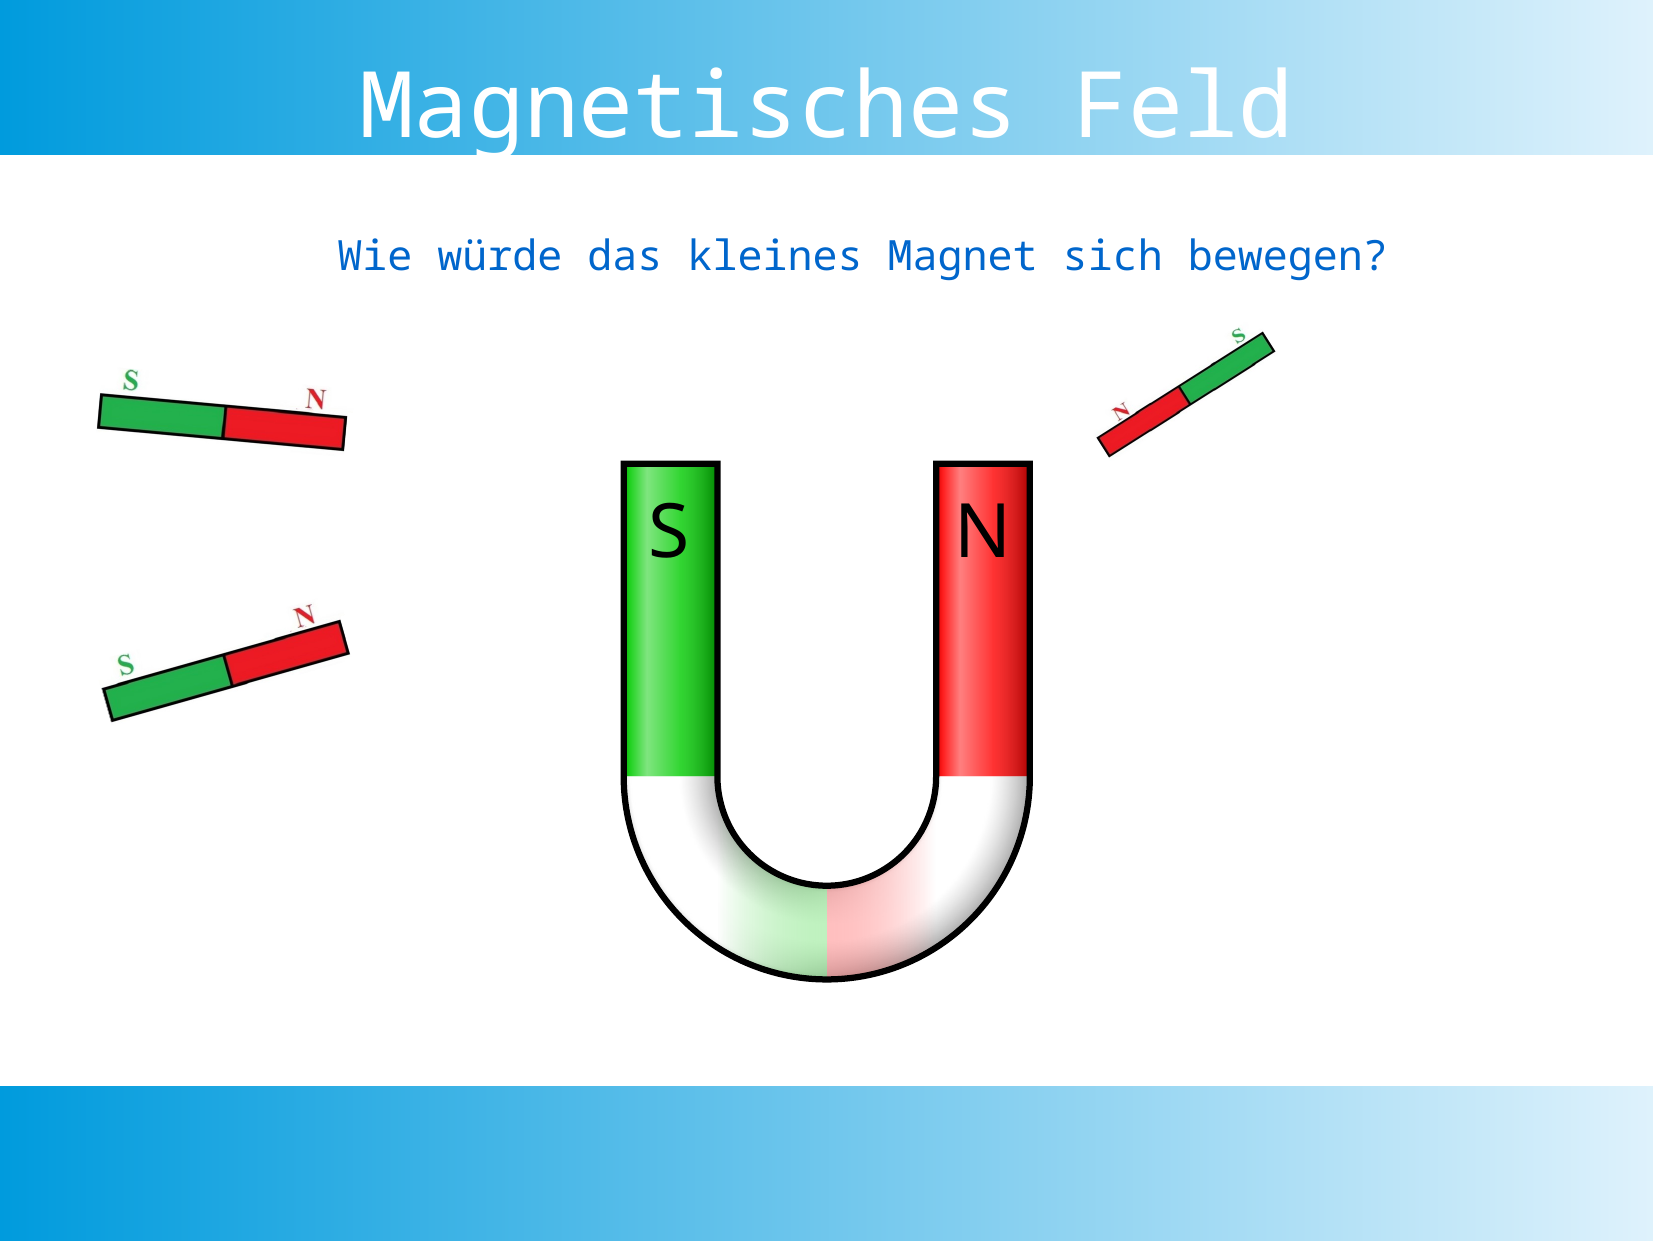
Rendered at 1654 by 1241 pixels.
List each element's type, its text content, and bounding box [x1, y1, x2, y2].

picture [95, 366, 355, 457]
list Wie würde das kleines Magnet sich bewegen? [82, 225, 357, 945]
picture [93, 592, 352, 728]
title Magnetisches Feld [82, 40, 1571, 163]
list Wie würde das kleines Magnet sich bewegen? [1297, 225, 1571, 945]
picture [357, 150, 1297, 1090]
